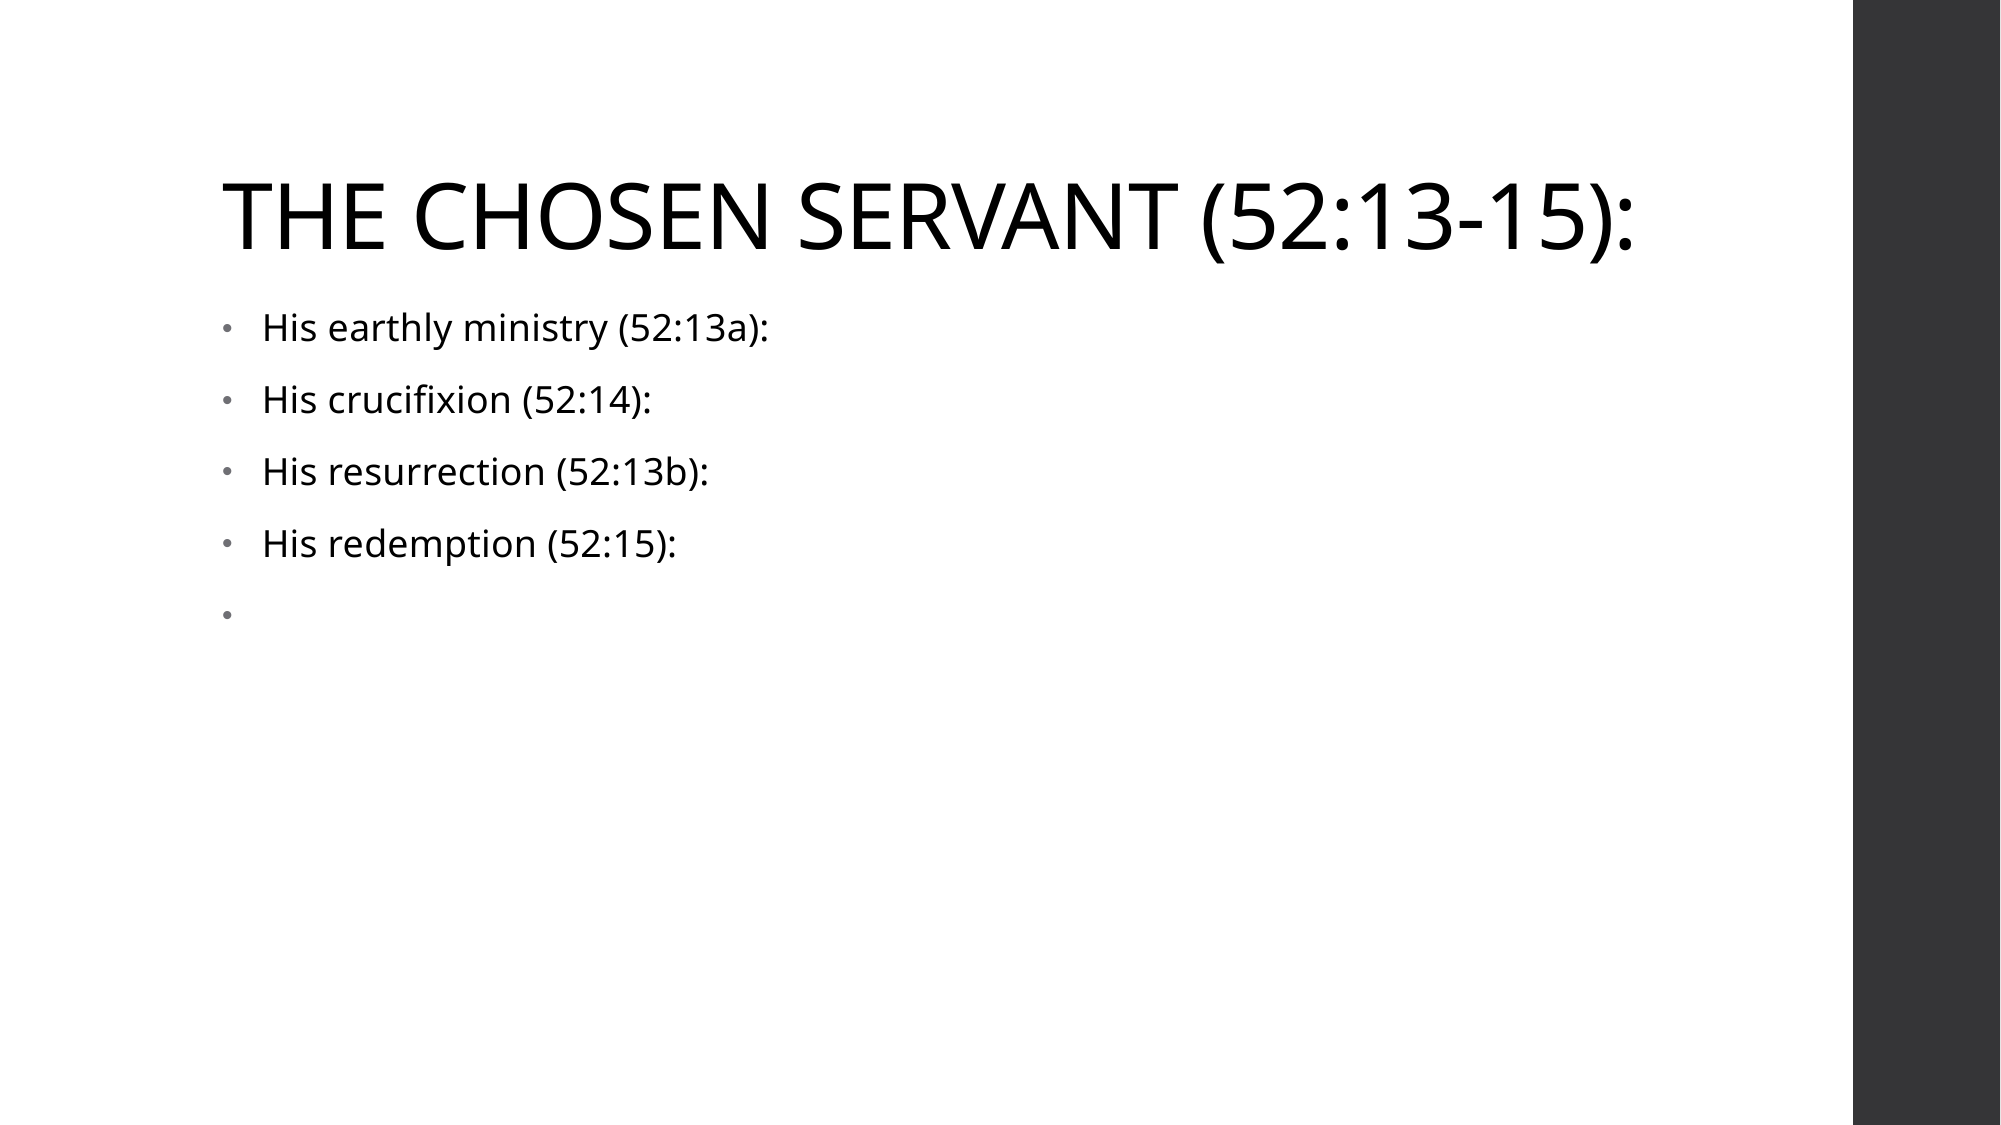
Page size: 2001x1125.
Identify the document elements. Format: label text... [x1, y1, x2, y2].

list His earthly ministry (52:13a): His crucifixion (52:14): His resurrection (52:13b): His redemption (52:15): [206, 299, 1617, 1014]
title THE CHOSEN SERVANT (52:13-15): [206, 60, 1797, 278]
